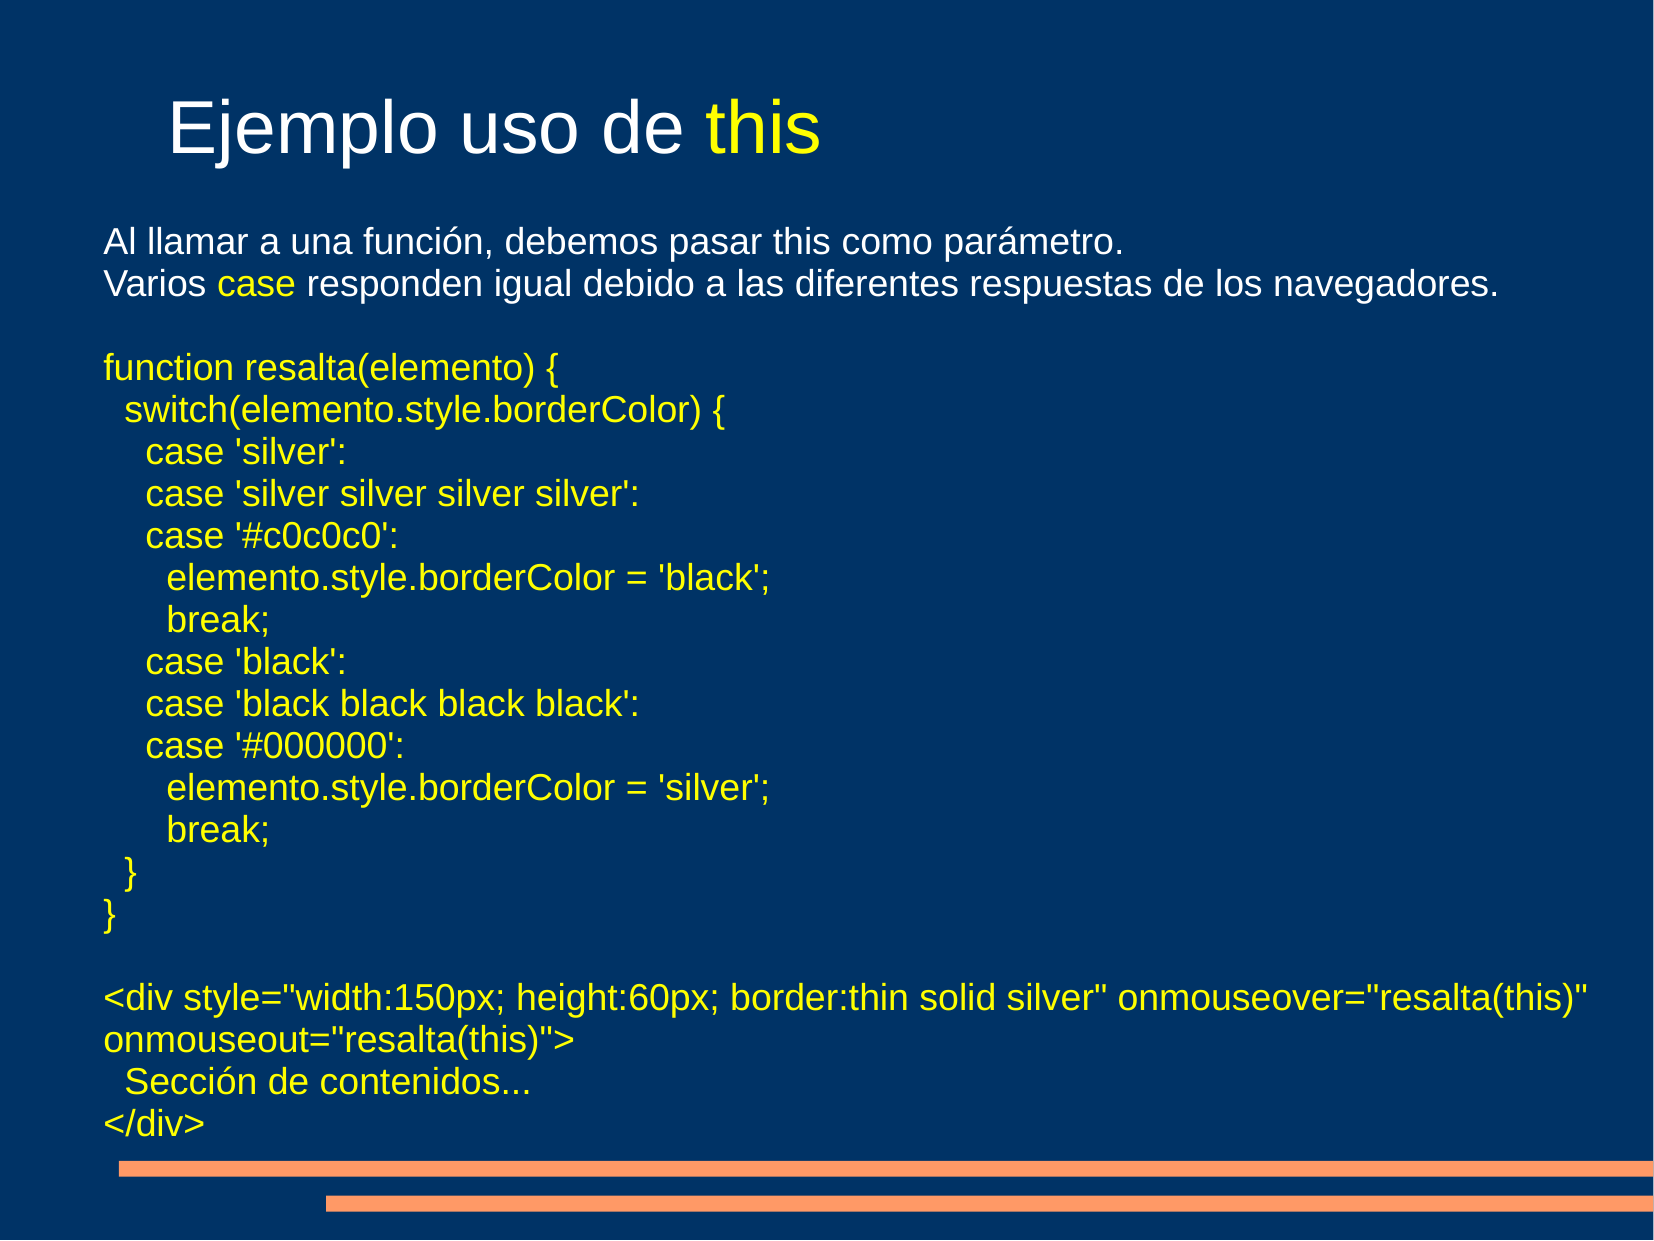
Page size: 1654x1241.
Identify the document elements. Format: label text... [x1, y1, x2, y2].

text_box Ejemplo uso de this [153, 78, 1152, 178]
text_box Al llamar a una función, debemos pasar this como parámetro. Varios case responden igual debido a las diferentes respuestas de los navegadores. function resalta(elemento) { switch(elemento.style.borderColor) { case 'silver': case 'silver silver silver silver': case '#c0c0c0': elemento.style.borderColor = 'black'; break; case 'black': case 'black black black black': case '#000000': elemento.style.borderColor = 'silver'; break; } } <div style="width:150px; height:60px; border:thin solid silver" onmouseover="resalta(this)" onmouseout="resalta(this)"> Sección de contenidos... </div> [88, 213, 1614, 1152]
